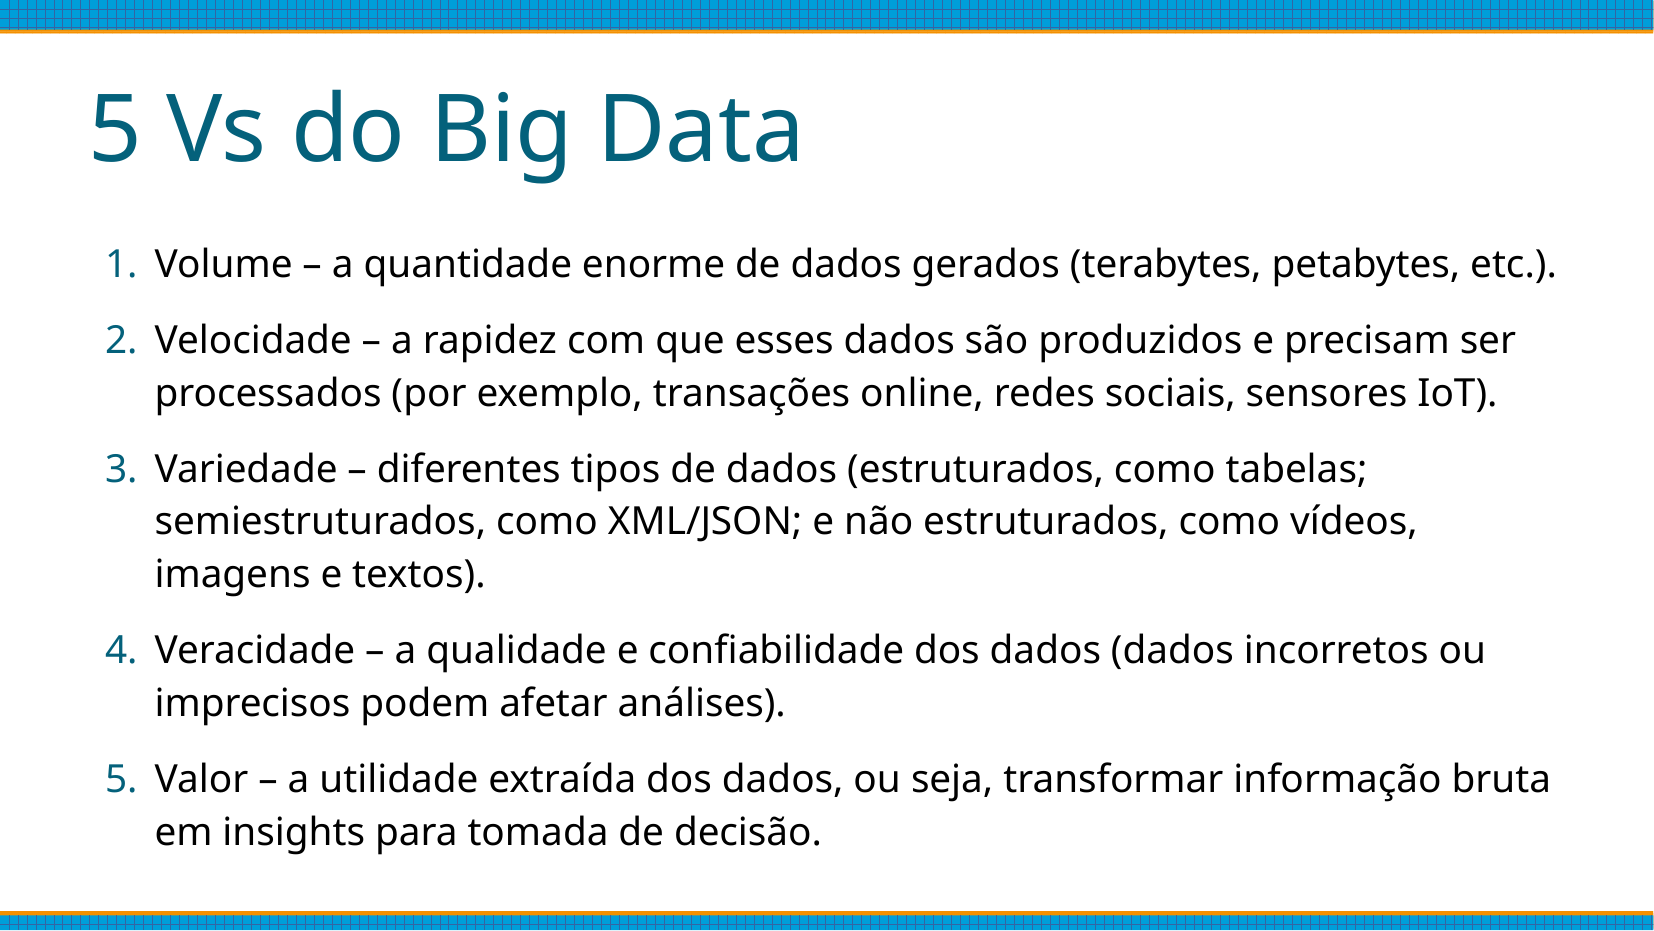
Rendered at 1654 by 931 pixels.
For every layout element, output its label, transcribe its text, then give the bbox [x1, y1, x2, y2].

title 5 Vs do Big Data [88, 44, 1565, 207]
list Volume – a quantidade enorme de dados gerados (terabytes, petabytes, etc.). Velocidade – a rapidez com que esses dados são produzidos e precisam ser processados (por exemplo, transações online, redes sociais, sensores IoT). Variedade – diferentes tipos de dados (estruturados, como tabelas; semiestruturados, como XML/JSON; e não estruturados, como vídeos, imagens e textos). Veracidade – a qualidade e confiabilidade dos dados (dados incorretos ou imprecisos podem afetar análises). Valor – a utilidade extraída dos dados, ou seja, transformar informação bruta em insights para tomada de decisão. [88, 236, 1565, 901]
